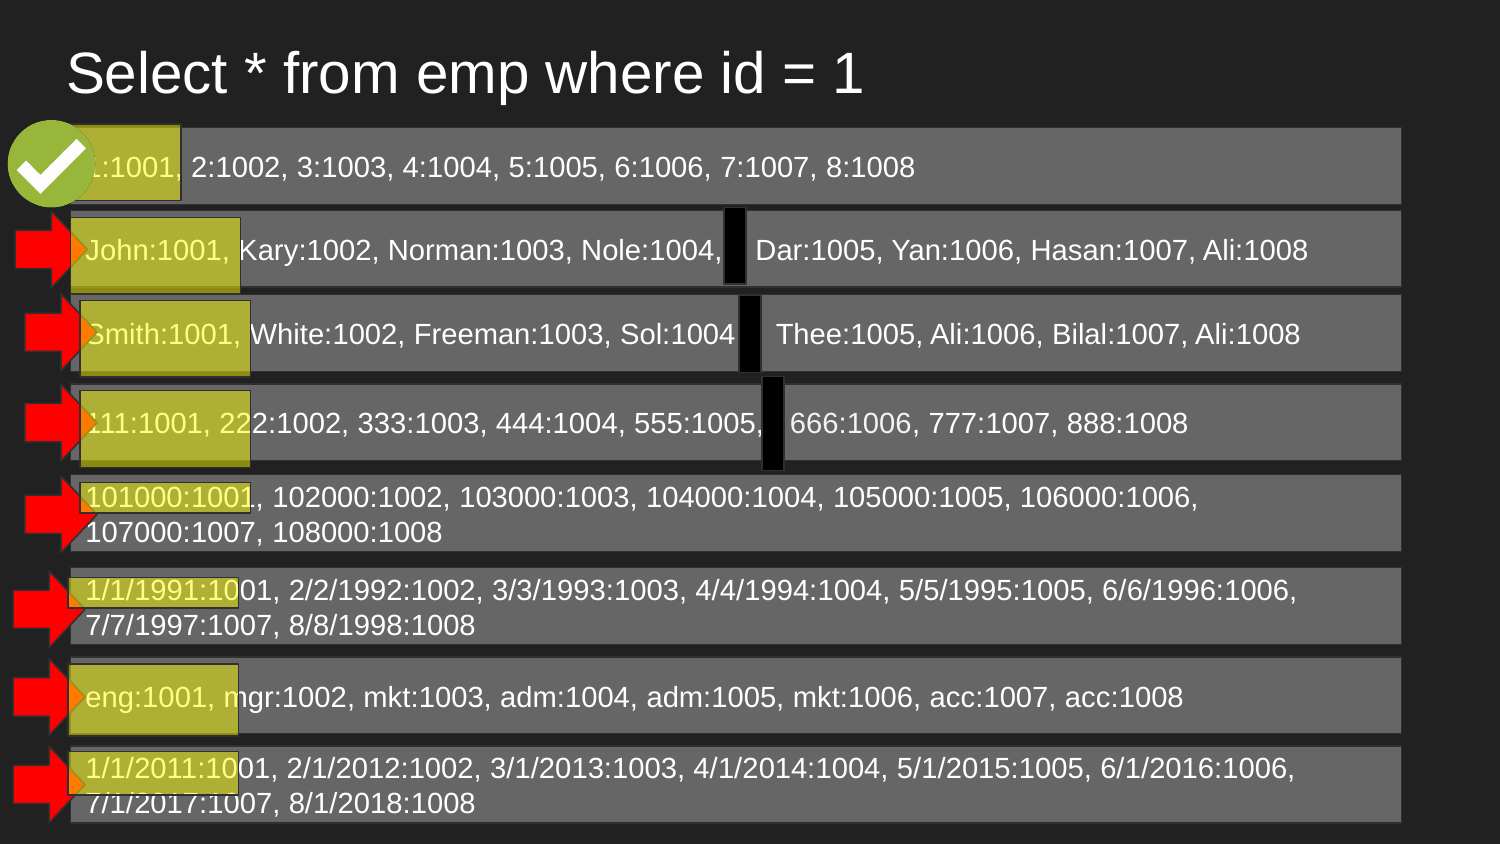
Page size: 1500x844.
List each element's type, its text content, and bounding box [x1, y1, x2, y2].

text_box 111:1001, 222:1002, 333:1003, 444:1004, 555:1005, 666:1006, 777:1007, 888:1008 [70, 383, 762, 461]
text_box [15, 217, 241, 295]
text_box [13, 658, 239, 737]
text_box 1:1001, 2:1002, 3:1003, 4:1004, 5:1005, 6:1006, 7:1007, 8:1008 [103, 127, 1402, 205]
title Select * from emp where id = 1 [51, 20, 1449, 115]
picture [0, 114, 103, 218]
text_box [13, 746, 239, 823]
text_box [24, 476, 251, 553]
text_box [762, 376, 785, 471]
text_box 1/1/2011:1001, 2/1/2012:1002, 3/1/2013:1003, 4/1/2014:1004, 5/1/2015:1005, 6/1/2016:1006, 7/1/2017:1007, 8/1/2018:1008 [70, 746, 1402, 823]
text_box 101000:1001, 102000:1002, 103000:1003, 104000:1004, 105000:1005, 106000:1006, 107000:1007, 108000:1008 [70, 474, 1402, 552]
text_box John:1001, Kary:1002, Norman:1003, Nole:1004, Dar:1005, Yan:1006, Hasan:1007, Ali:1008 [103, 210, 1402, 288]
text_box [24, 384, 251, 468]
text_box 1/1/1991:1001, 2/2/1992:1002, 3/3/1993:1003, 4/4/1994:1004, 5/5/1995:1005, 6/6/1996:1006, 7/7/1997:1007, 8/8/1998:1008 [70, 567, 1402, 645]
text_box eng:1001, mgr:1002, mkt:1003, adm:1004, adm:1005, mkt:1006, acc:1007, acc:1008 [70, 656, 1402, 734]
text_box [724, 207, 747, 285]
text_box [103, 124, 182, 201]
text_box [739, 295, 761, 373]
text_box [24, 293, 251, 377]
text_box [13, 570, 239, 648]
text_box Smith:1001, White:1002, Freeman:1003, Sol:1004, Thee:1005, Ali:1006, Bilal:1007, Ali:1008 [70, 294, 1402, 372]
text_box 111:1001, 222:1002, 333:1003, 444:1004, 555:1005, 666:1006, 777:1007, 888:1008 [785, 383, 1402, 461]
